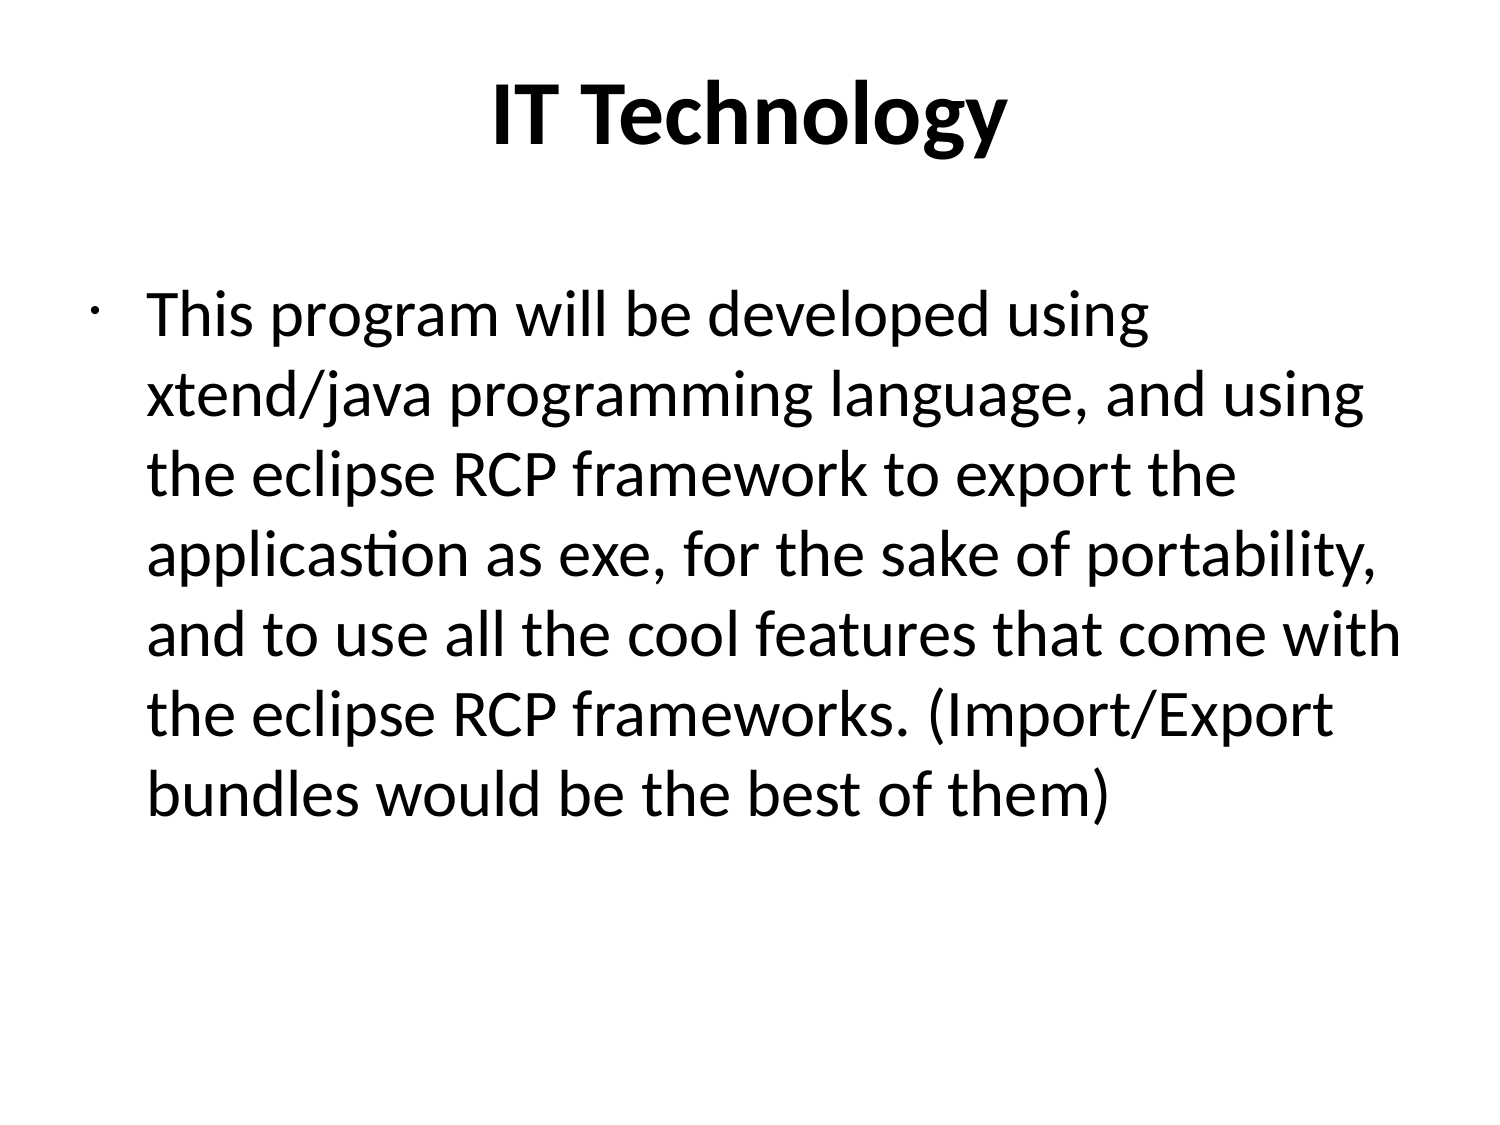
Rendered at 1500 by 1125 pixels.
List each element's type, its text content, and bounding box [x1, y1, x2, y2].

list This program will be developed using xtend/java programming language, and using the eclipse RCP framework to export the applicastion as exe, for the sake of portability, and to use all the cool features that come with the eclipse RCP frameworks. (Import/Export bundles would be the best of them) [75, 262, 1425, 1005]
title IT Technology [75, 45, 1425, 233]
